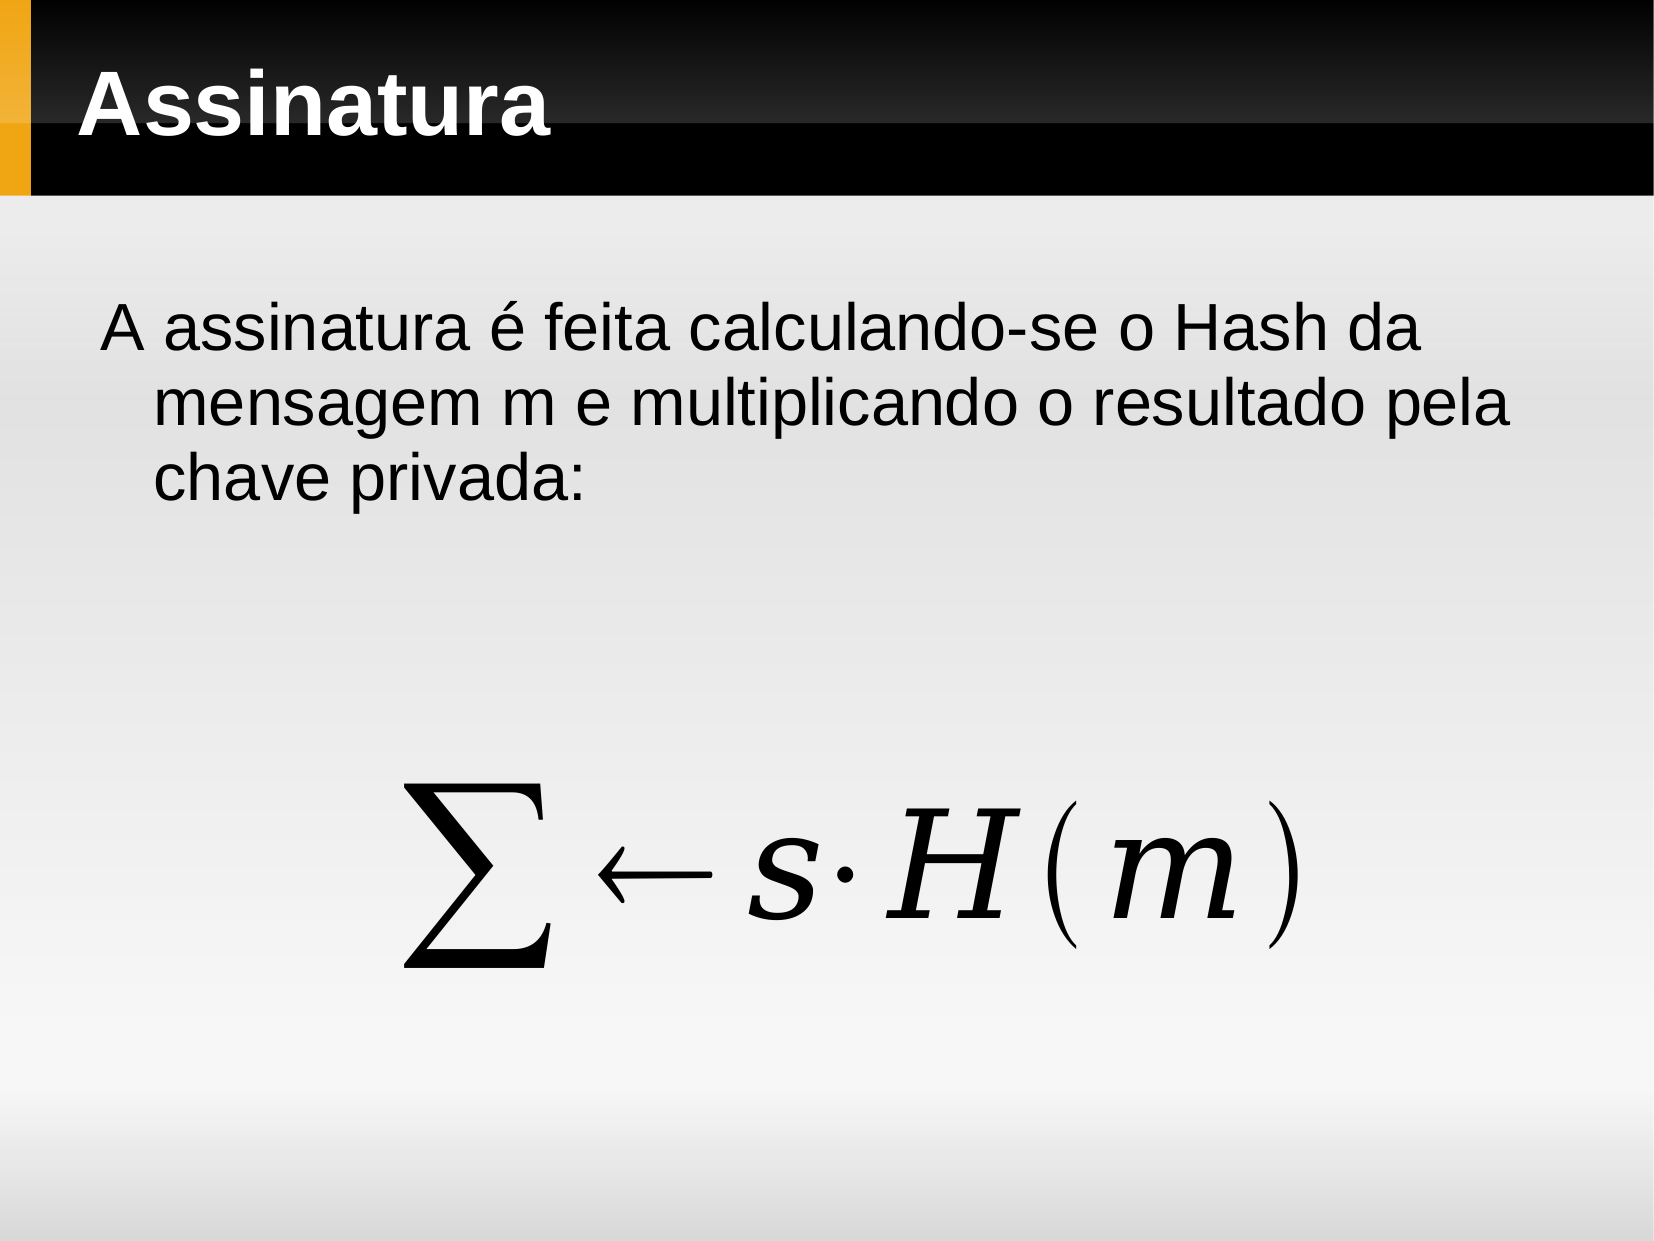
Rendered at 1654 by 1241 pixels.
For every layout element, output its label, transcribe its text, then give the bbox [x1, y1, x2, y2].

list A assinatura é feita calculando-se o Hash da mensagem m e multiplicando o resultado pela chave privada: [82, 290, 1571, 1094]
chart [354, 767, 1353, 975]
picture [0, 0, 1654, 1241]
title Assinatura [76, 7, 1565, 200]
